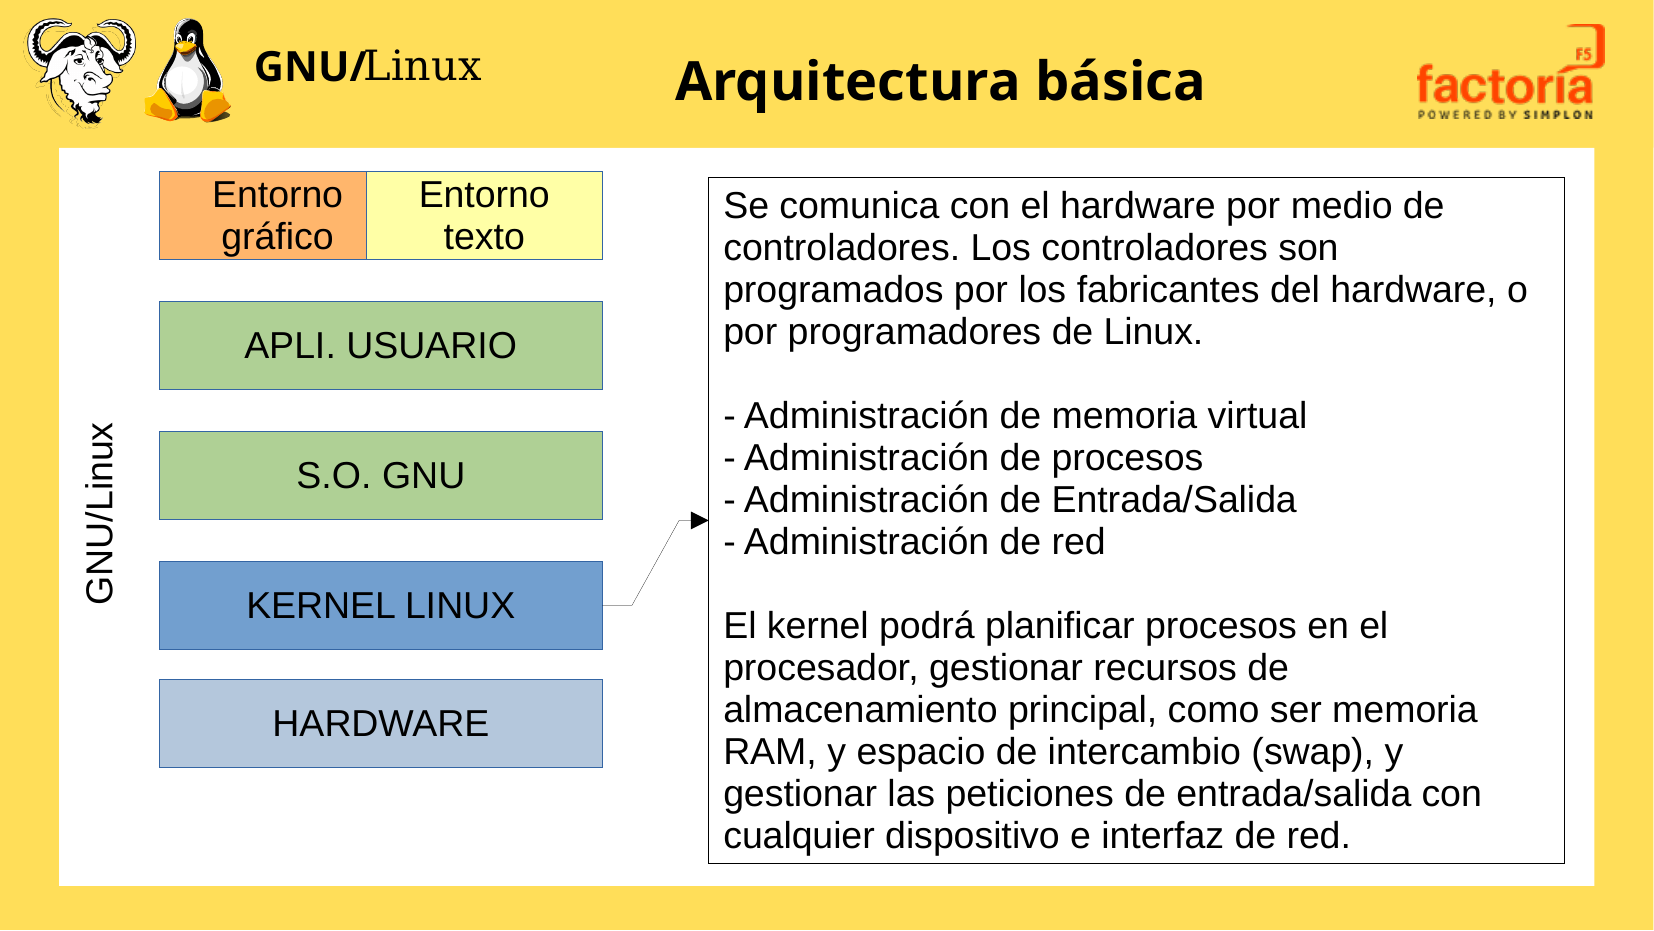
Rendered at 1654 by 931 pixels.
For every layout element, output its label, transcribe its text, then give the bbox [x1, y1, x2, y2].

text_box Entorno texto [366, 171, 603, 260]
text_box APLI. USUARIO [229, 317, 533, 374]
text_box Se comunica con el hardware por medio de controladores. Los controladores son programados por los fabricantes del hardware, o por programadores de Linux. - Administración de memoria virtual - Administración de procesos - Administración de Entrada/Salida - Administración de red El kernel podrá planificar procesos en el procesador, gestionar recursos de almacenamiento principal, como ser memoria RAM, y espacio de intercambio (swap), y gestionar las peticiones de entrada/salida con cualquier dispositivo e interfaz de red. [708, 177, 1565, 864]
text_box GNU/Linux [70, 407, 128, 621]
title GNU/ [253, 35, 369, 95]
text_box Arquitectura básica [660, 35, 1215, 110]
picture [1417, 24, 1605, 119]
text_box HARDWARE [257, 695, 505, 752]
text_box Entorno gráfico [159, 171, 366, 260]
text_box KERNEL LINUX [231, 576, 531, 634]
text_box S.O. GNU [281, 446, 481, 504]
picture [27, 18, 240, 133]
title Linux [369, 45, 487, 91]
text_box [0, 0, 1654, 886]
